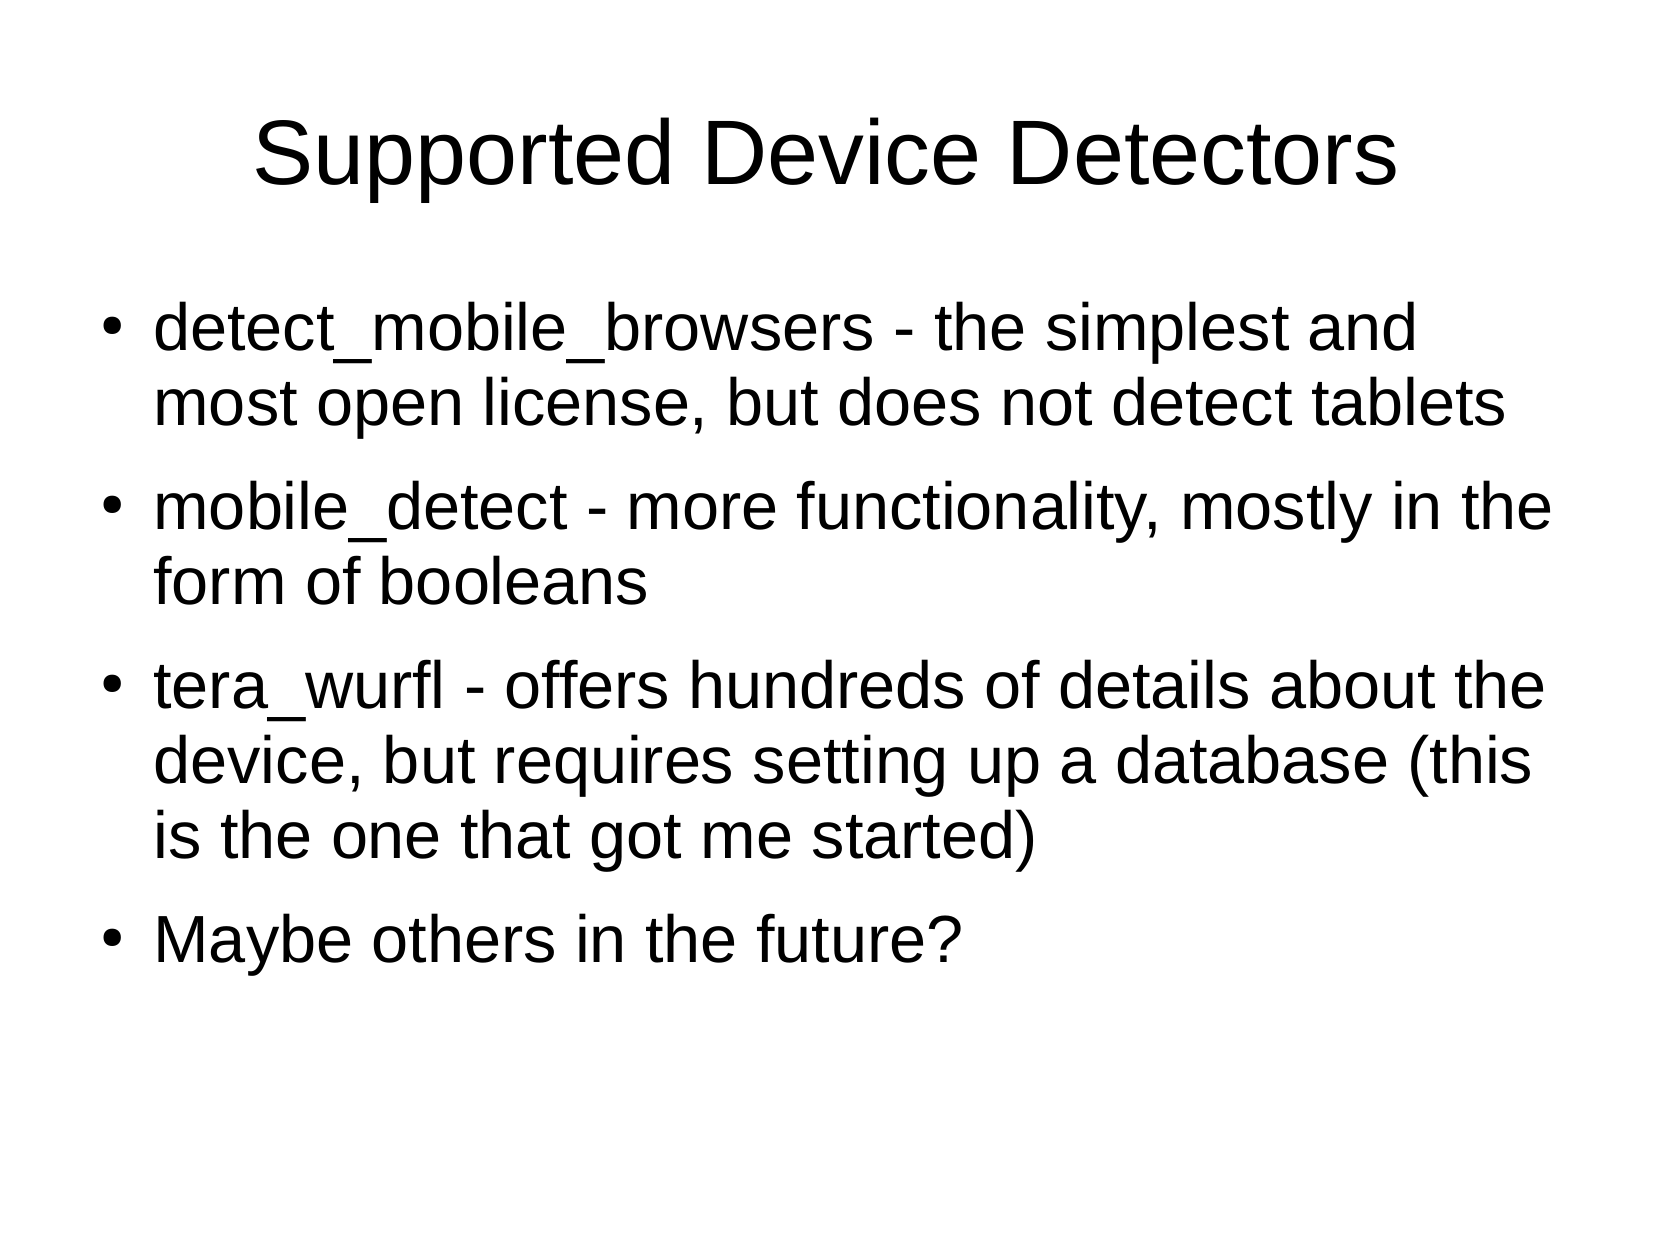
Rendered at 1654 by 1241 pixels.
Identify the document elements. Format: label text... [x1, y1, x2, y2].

title Supported Device Detectors [82, 49, 1571, 257]
list detect_mobile_browsers - the simplest and most open license, but does not detect tablets mobile_detect - more functionality, mostly in the form of booleans tera_wurfl - offers hundreds of details about the device, but requires setting up a database (this is the one that got me started) Maybe others in the future? [82, 290, 1571, 1010]
